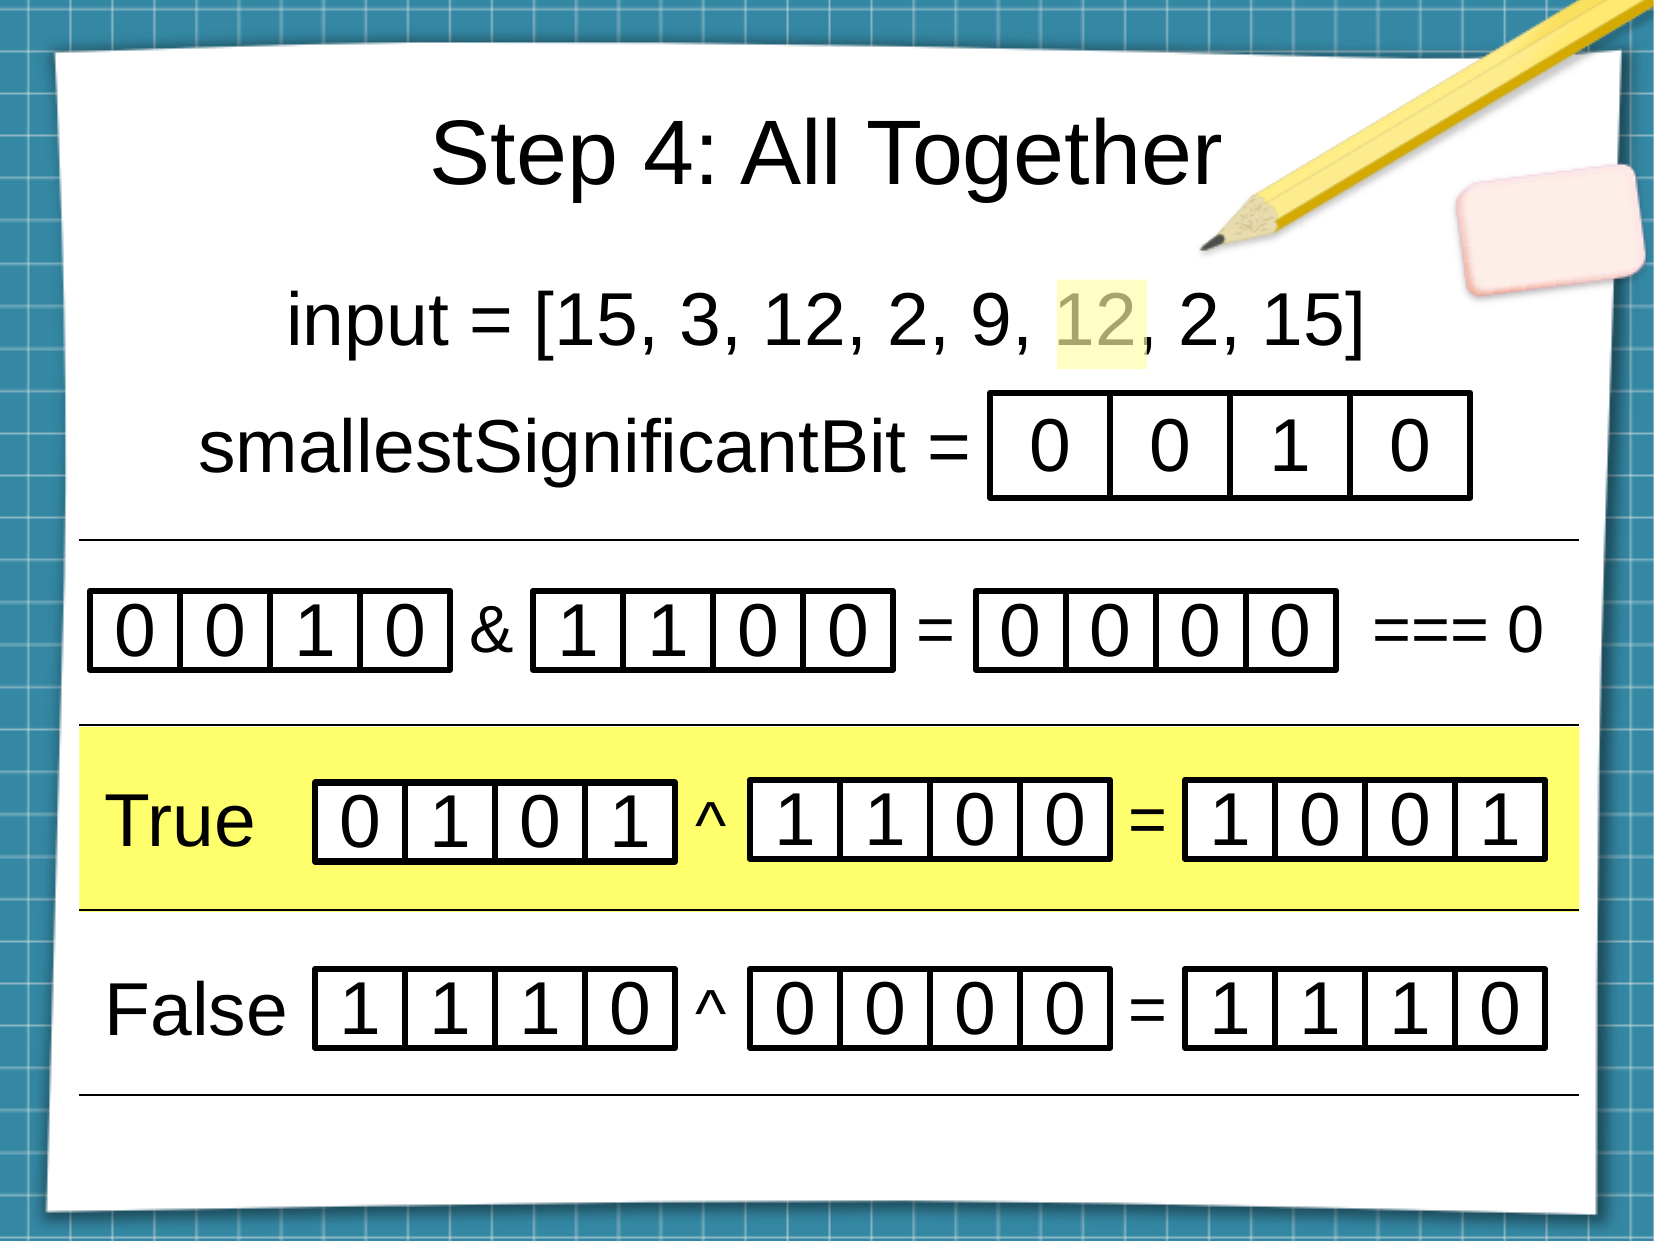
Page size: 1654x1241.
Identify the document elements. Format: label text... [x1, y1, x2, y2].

text_box = [1113, 964, 1183, 1054]
text_box = [901, 585, 971, 675]
text_box 1 [1456, 780, 1546, 859]
text_box 0 [930, 780, 1021, 859]
text_box 1 [532, 590, 622, 670]
text_box 1 [405, 969, 495, 1048]
text_box 0 [975, 590, 1065, 670]
text_box 0 [361, 590, 451, 670]
text_box 0 [803, 590, 893, 670]
text_box 0 [315, 782, 405, 862]
text_box 0 [1351, 392, 1471, 498]
text_box 0 [840, 968, 930, 1048]
text_box 0 [930, 968, 1021, 1048]
text_box 0 [1365, 780, 1456, 859]
text_box 0 [712, 590, 803, 670]
text_box 0 [495, 782, 586, 862]
text_box 1 [1365, 968, 1456, 1048]
text_box 1 [315, 969, 405, 1048]
text_box 1 [405, 782, 495, 862]
picture [0, 0, 1654, 1241]
text_box 0 [180, 590, 270, 670]
text_box 1 [1275, 968, 1365, 1048]
text_box 1 [1185, 780, 1275, 859]
text_box input = [15, 3, 12, 2, 9, 12, 2, 15] [271, 270, 1383, 370]
text_box ^ [680, 780, 742, 870]
text_box 0 [1021, 780, 1111, 859]
text_box True [90, 771, 272, 871]
text_box 0 [1246, 590, 1336, 670]
text_box 0 [1155, 590, 1246, 670]
text_box 1 [270, 590, 361, 670]
text_box ^ [680, 969, 742, 1059]
text_box & [454, 585, 529, 675]
text_box 1 [1185, 968, 1275, 1048]
text_box 1 [1231, 392, 1351, 498]
text_box 0 [1456, 968, 1546, 1048]
text_box smallestSignificantBit = [183, 397, 1008, 496]
text_box 1 [495, 969, 586, 1048]
text_box False [90, 960, 304, 1059]
text_box 1 [586, 782, 676, 862]
text_box 1 [840, 780, 930, 859]
text_box 0 [1275, 780, 1365, 859]
text_box 0 [750, 968, 840, 1048]
text_box === 0 [1357, 585, 1561, 675]
text_box [1056, 279, 1147, 370]
title Step 4: All Together [82, 49, 1571, 257]
text_box 1 [750, 780, 840, 859]
text_box [79, 726, 1580, 912]
text_box 1 [622, 590, 712, 670]
text_box 0 [1021, 968, 1111, 1048]
text_box 0 [1065, 590, 1155, 670]
text_box 0 [990, 392, 1110, 498]
text_box = [1113, 775, 1183, 865]
text_box 0 [586, 969, 676, 1048]
text_box 0 [90, 590, 180, 670]
text_box 0 [1110, 392, 1231, 498]
